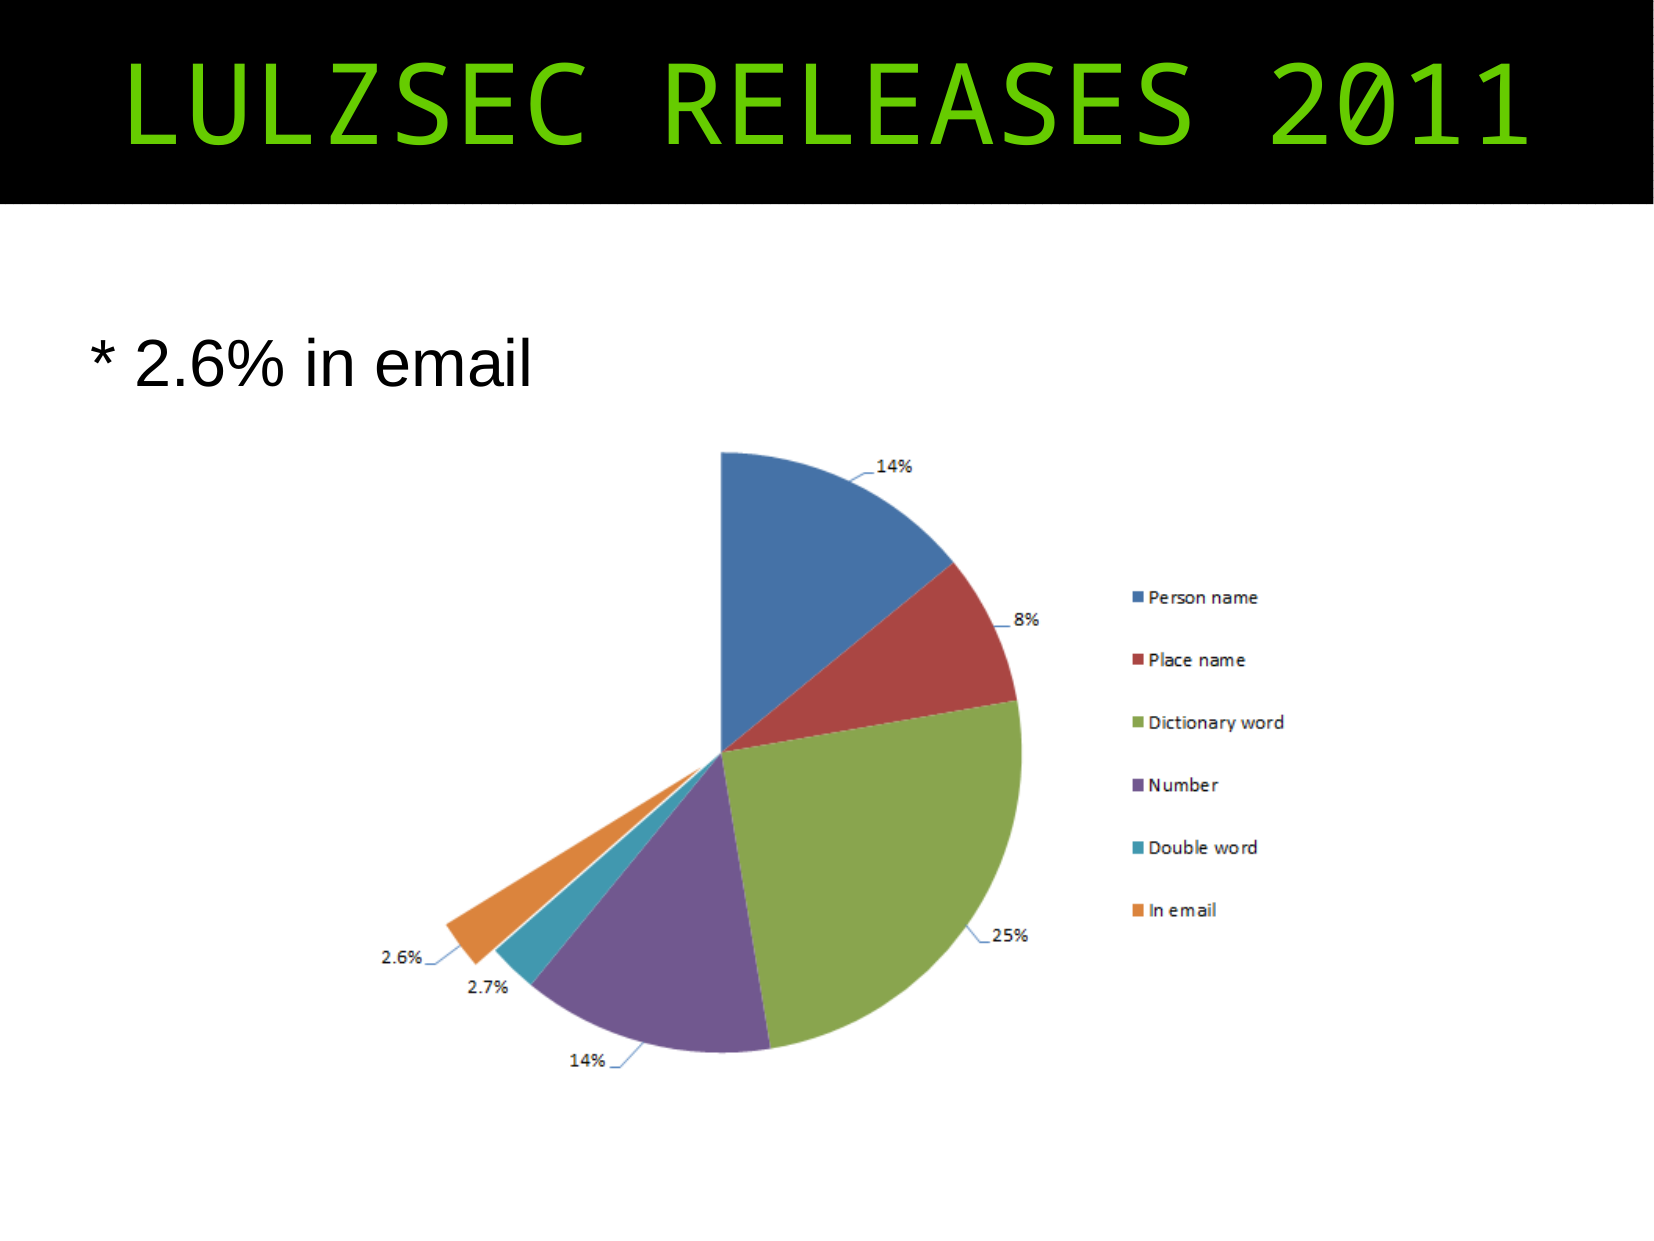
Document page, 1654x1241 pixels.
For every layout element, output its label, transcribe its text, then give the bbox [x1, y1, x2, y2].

picture [353, 421, 1324, 1096]
subtitle * 2.6% in email [90, 305, 1561, 421]
title LULZSEC RELEASES 2011 [0, 0, 1654, 205]
